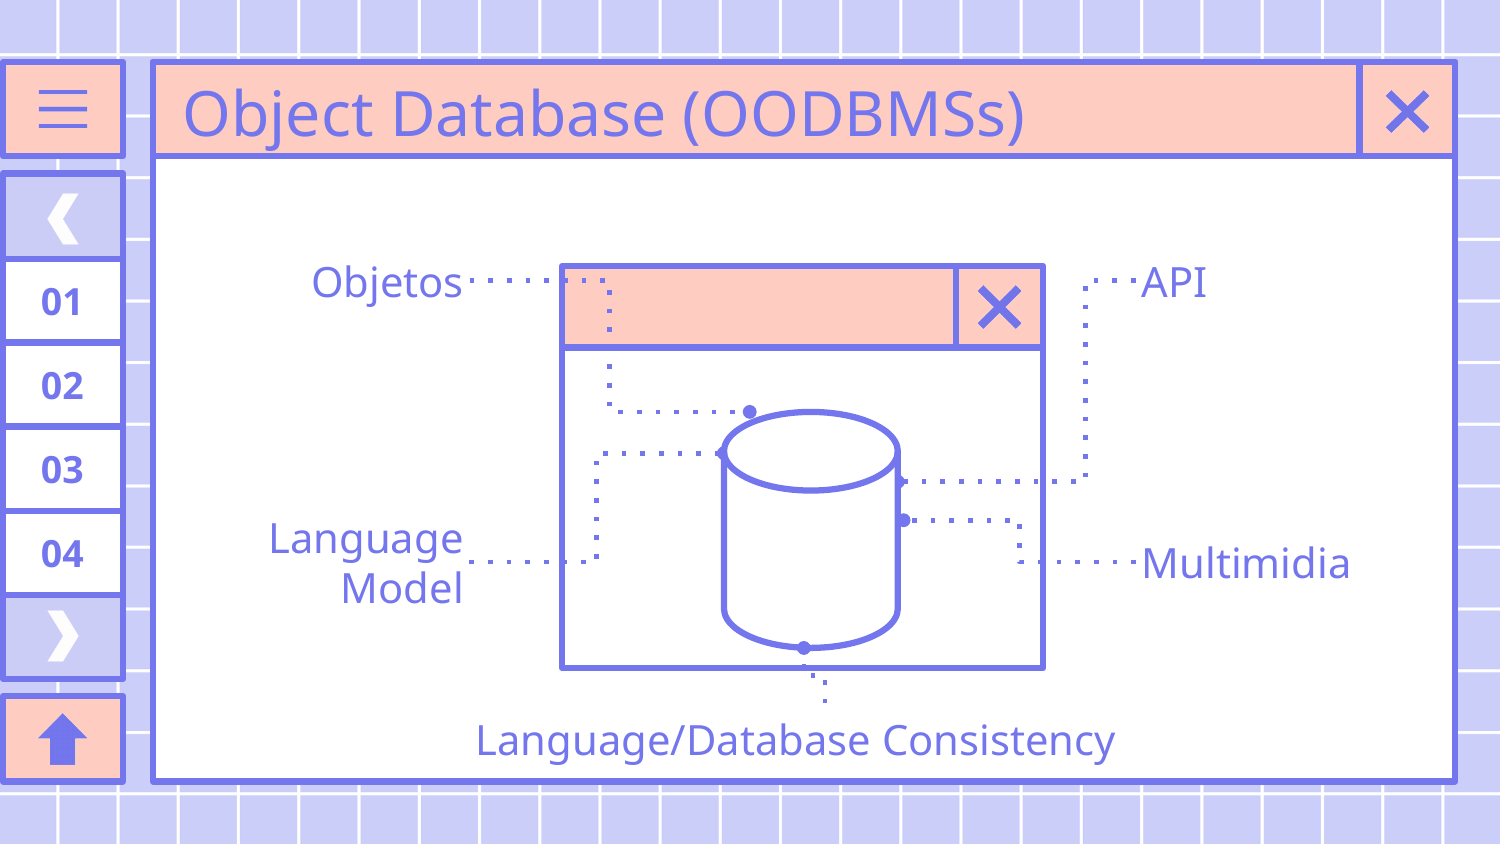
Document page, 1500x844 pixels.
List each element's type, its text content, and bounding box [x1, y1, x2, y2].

picture [38, 90, 88, 128]
picture [37, 713, 87, 765]
text_box 02 [20, 365, 104, 403]
picture [0, 0, 1500, 844]
text_box Objetos [189, 245, 470, 317]
text_box 03 [20, 449, 104, 487]
text_box [562, 266, 1044, 669]
text_box Language/Database Consistency [469, 703, 1181, 775]
text_box Multimidia [1135, 526, 1406, 598]
picture [38, 610, 88, 662]
text_box API [1135, 245, 1358, 317]
picture [38, 193, 88, 245]
title Object Database (OODBMSs) [182, 64, 1318, 159]
text_box Language Model [200, 526, 470, 598]
text_box 01 [20, 281, 104, 319]
text_box 04 [20, 533, 104, 572]
